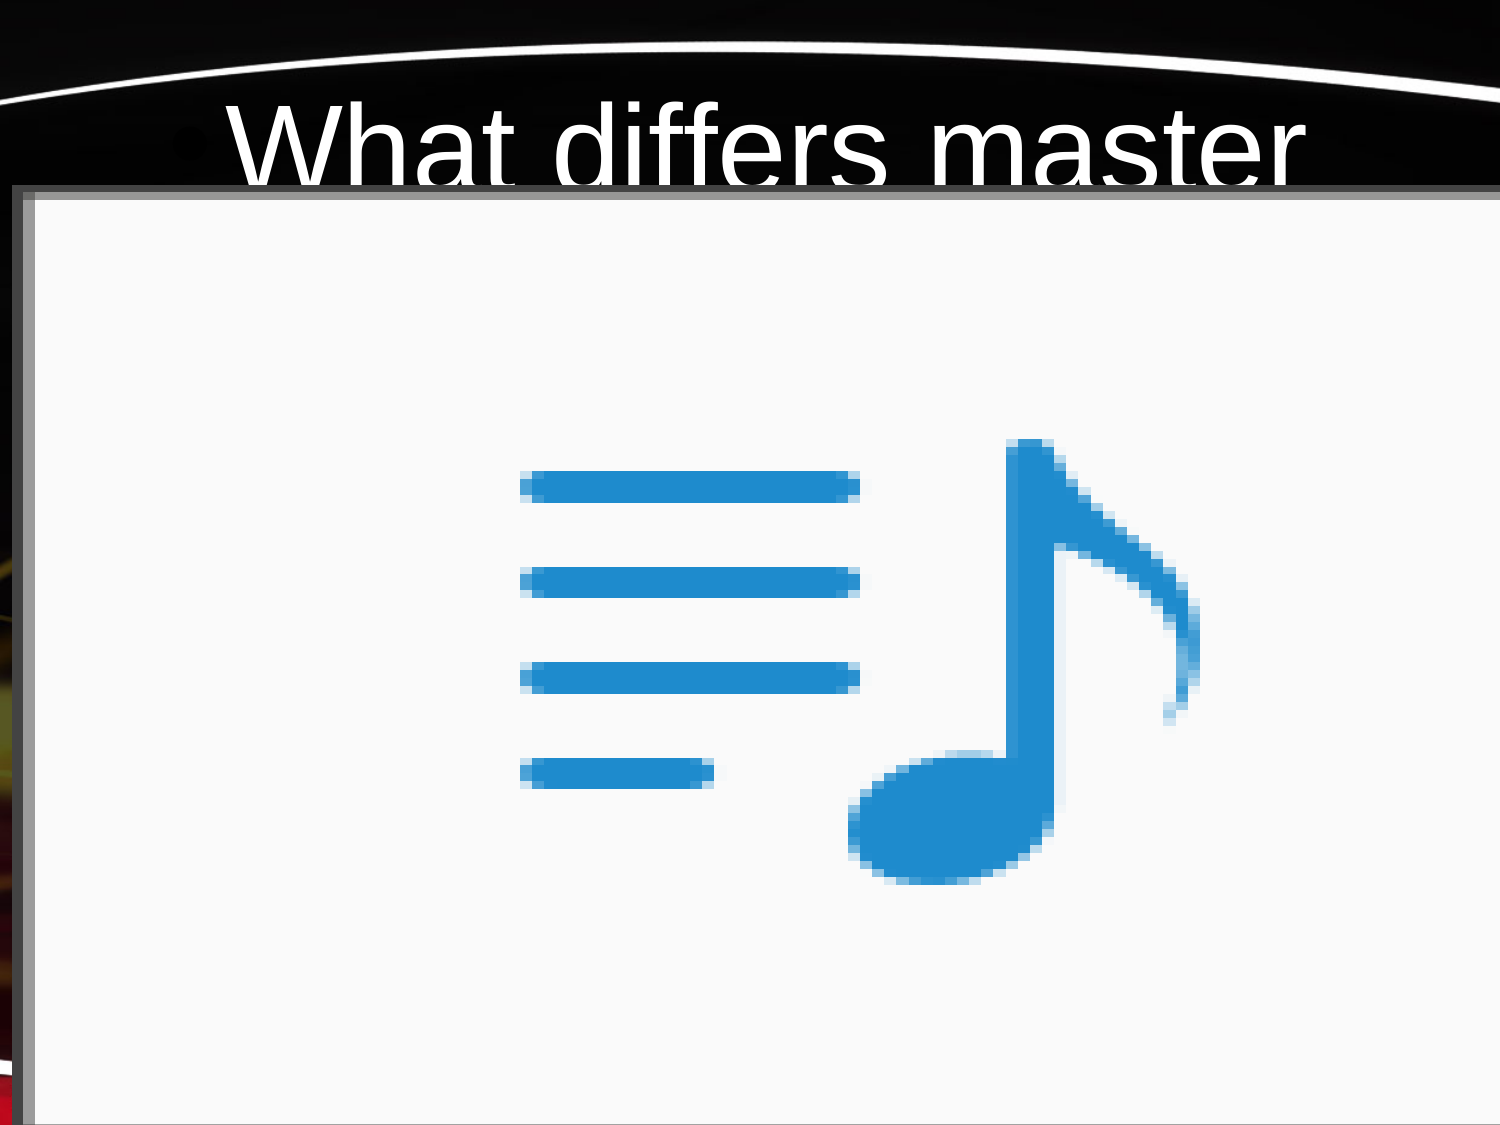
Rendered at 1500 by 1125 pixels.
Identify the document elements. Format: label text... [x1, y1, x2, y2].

picture [0, 0, 1500, 1125]
list What differs master [154, 59, 1324, 184]
text_box [10, 184, 1500, 1125]
